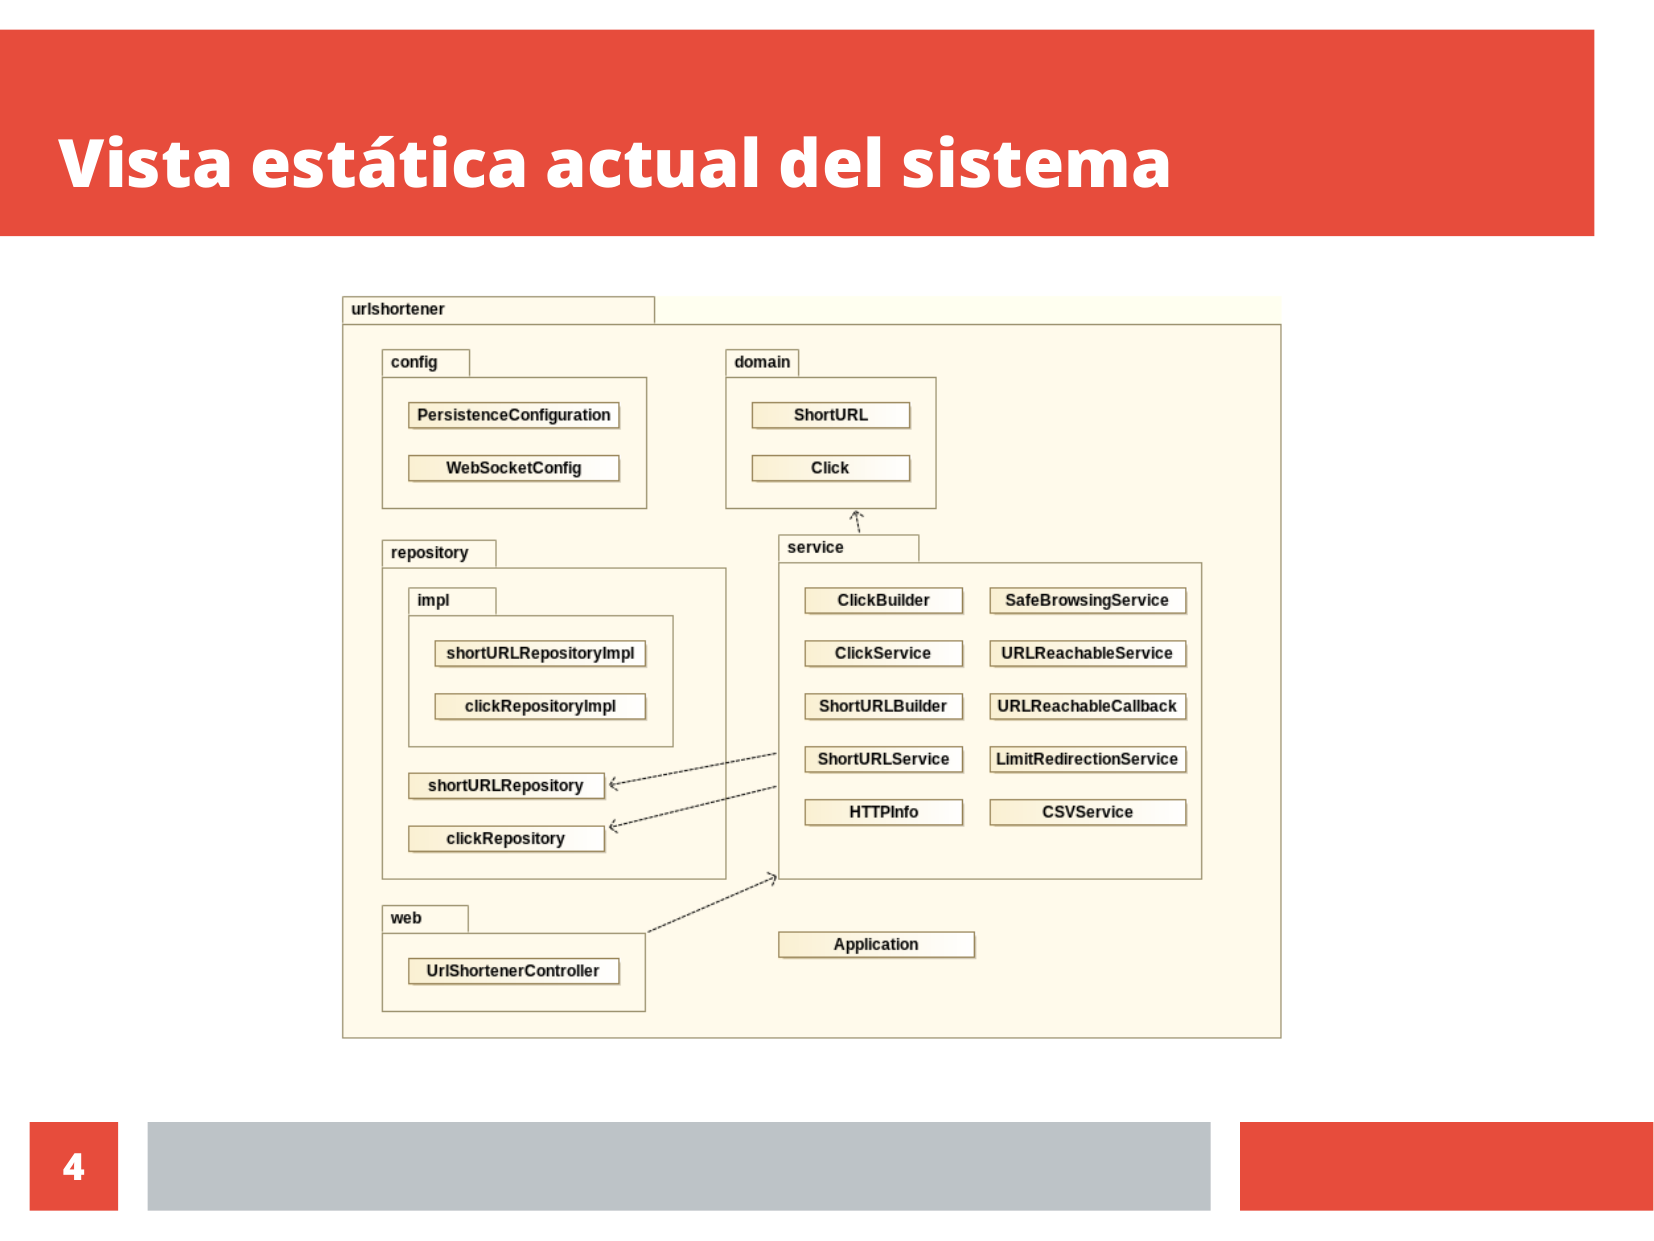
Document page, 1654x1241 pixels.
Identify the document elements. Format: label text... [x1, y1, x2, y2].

title Vista estática actual del sistema [59, 59, 1595, 207]
picture [329, 283, 1295, 1052]
